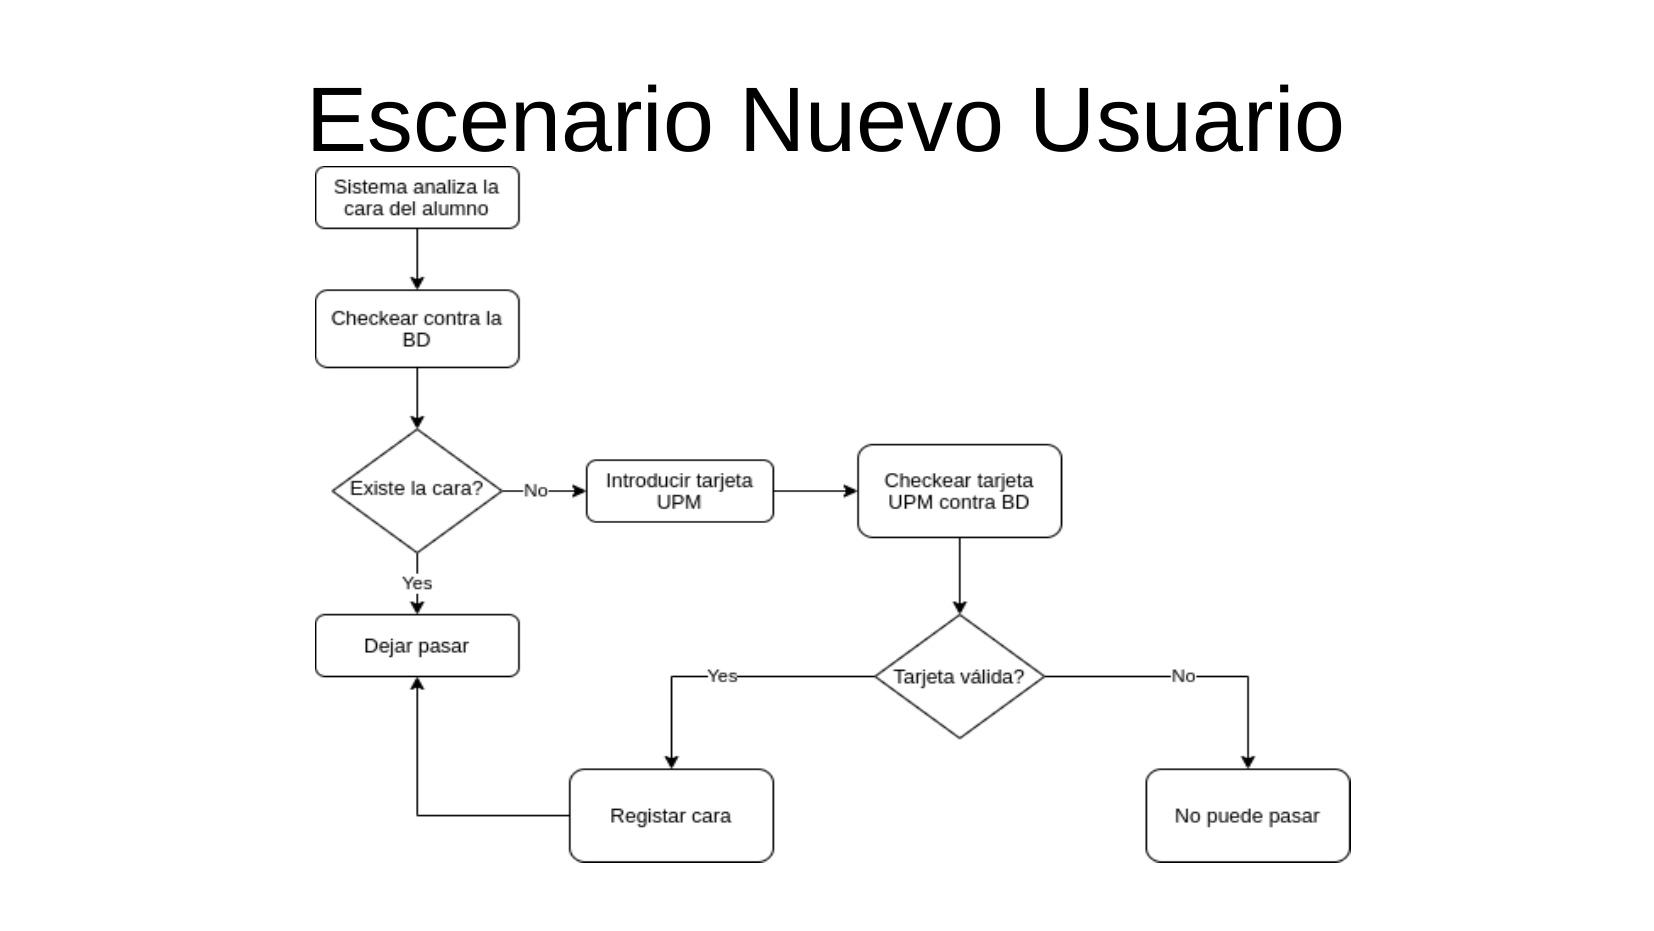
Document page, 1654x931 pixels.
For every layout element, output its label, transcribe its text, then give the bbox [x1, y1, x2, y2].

title Escenario Nuevo Usuario [82, 37, 1571, 193]
picture [315, 166, 1351, 863]
